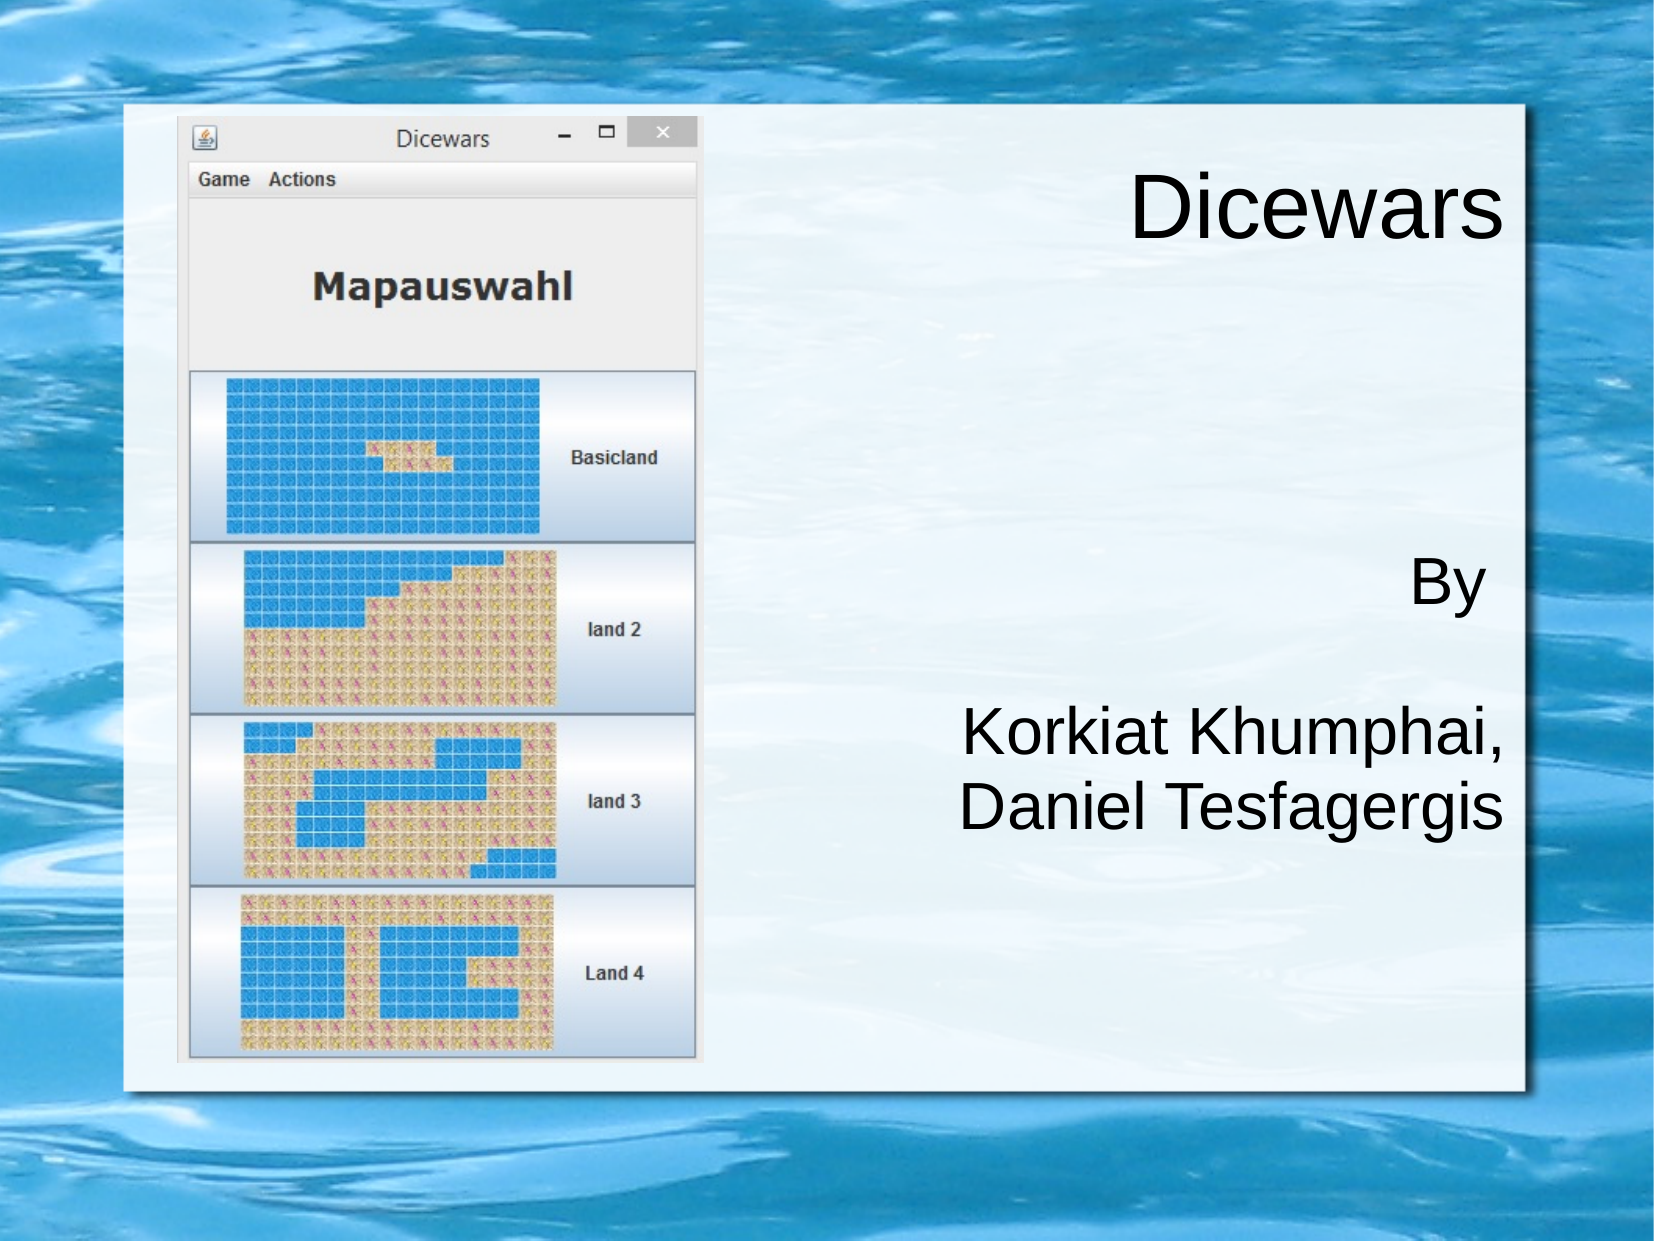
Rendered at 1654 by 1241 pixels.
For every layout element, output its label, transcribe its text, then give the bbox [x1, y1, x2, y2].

subtitle By Korkiat Khumphai, Daniel Tesfagergis [147, 324, 1506, 1063]
title Dicewars [147, 118, 1506, 296]
picture [0, 0, 1654, 1241]
